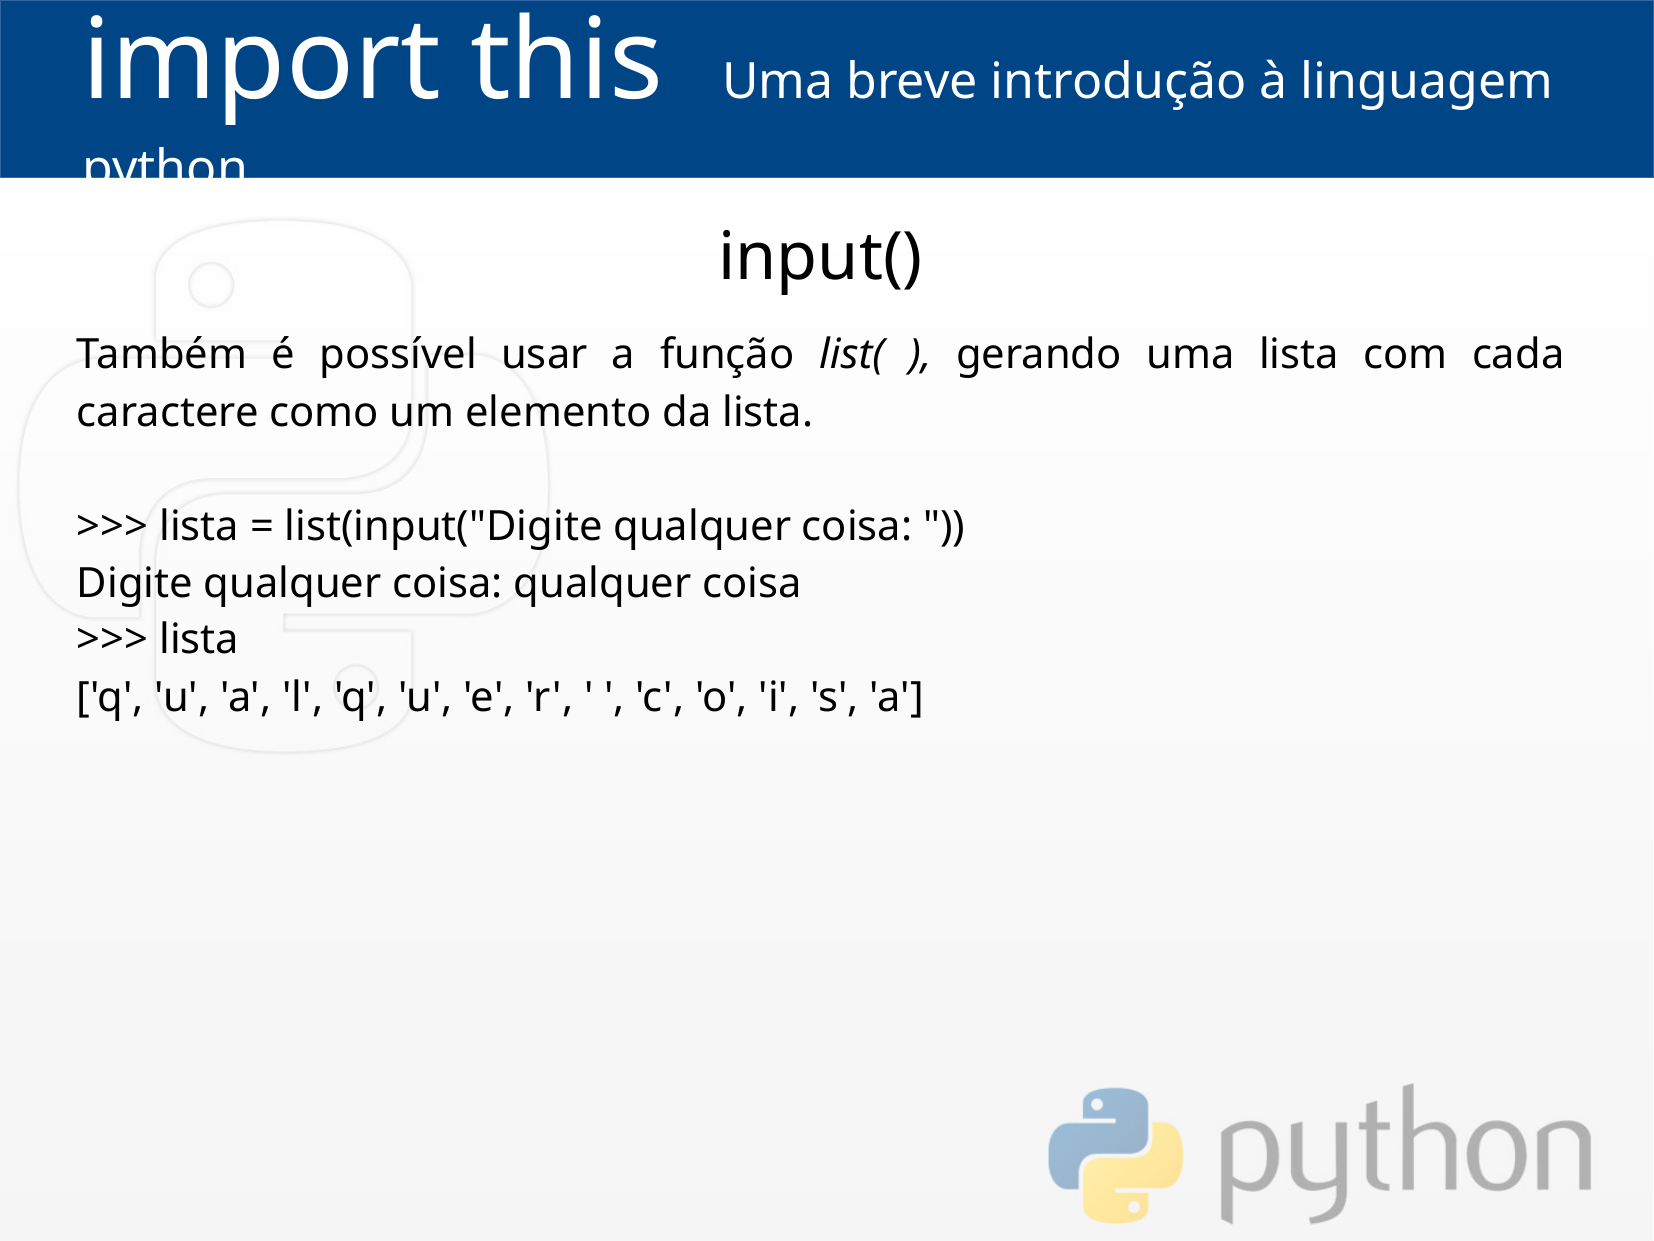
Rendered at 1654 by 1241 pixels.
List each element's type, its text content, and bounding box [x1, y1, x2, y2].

title import this Uma breve introdução à linguagem python [82, 1, 1571, 178]
picture [0, 200, 1654, 1241]
subtitle Também é possível usar a função list( ), gerando uma lista com cada caractere como um elemento da lista. >>> lista = list(input("Digite qualquer coisa: ")) Digite qualquer coisa: qualquer coisa >>> lista ['q', 'u', 'a', 'l', 'q', 'u', 'e', 'r', ' ', 'c', 'o', 'i', 's', 'a'] [76, 319, 1565, 1128]
text_box input() [106, 200, 1536, 296]
text_box [0, 0, 1654, 178]
